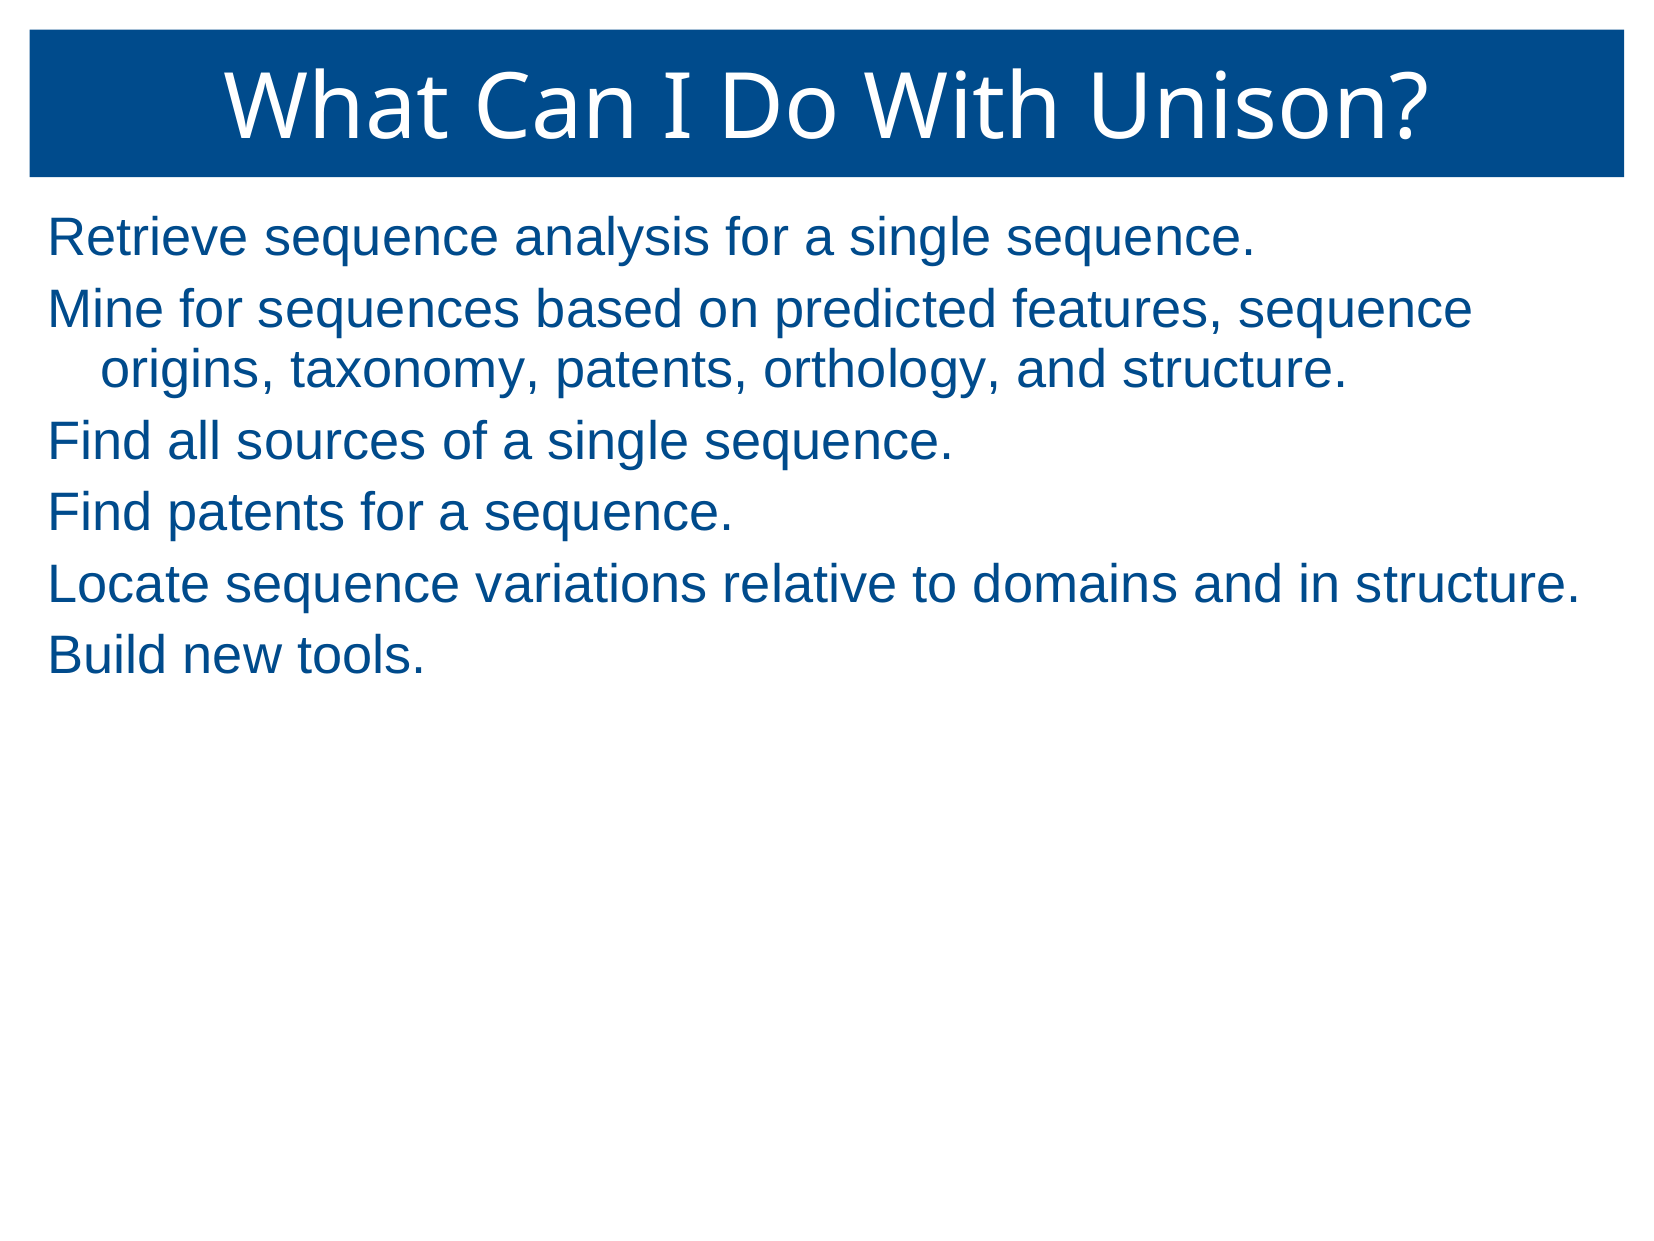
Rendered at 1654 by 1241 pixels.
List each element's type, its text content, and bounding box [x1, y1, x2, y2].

title What Can I Do With Unison? [29, 29, 1625, 178]
list Retrieve sequence analysis for a single sequence. Mine for sequences based on predicted features, sequence origins, taxonomy, patents, orthology, and structure. Find all sources of a single sequence. Find patents for a sequence. Locate sequence variations relative to domains and in structure. Build new tools. [29, 206, 1625, 1152]
